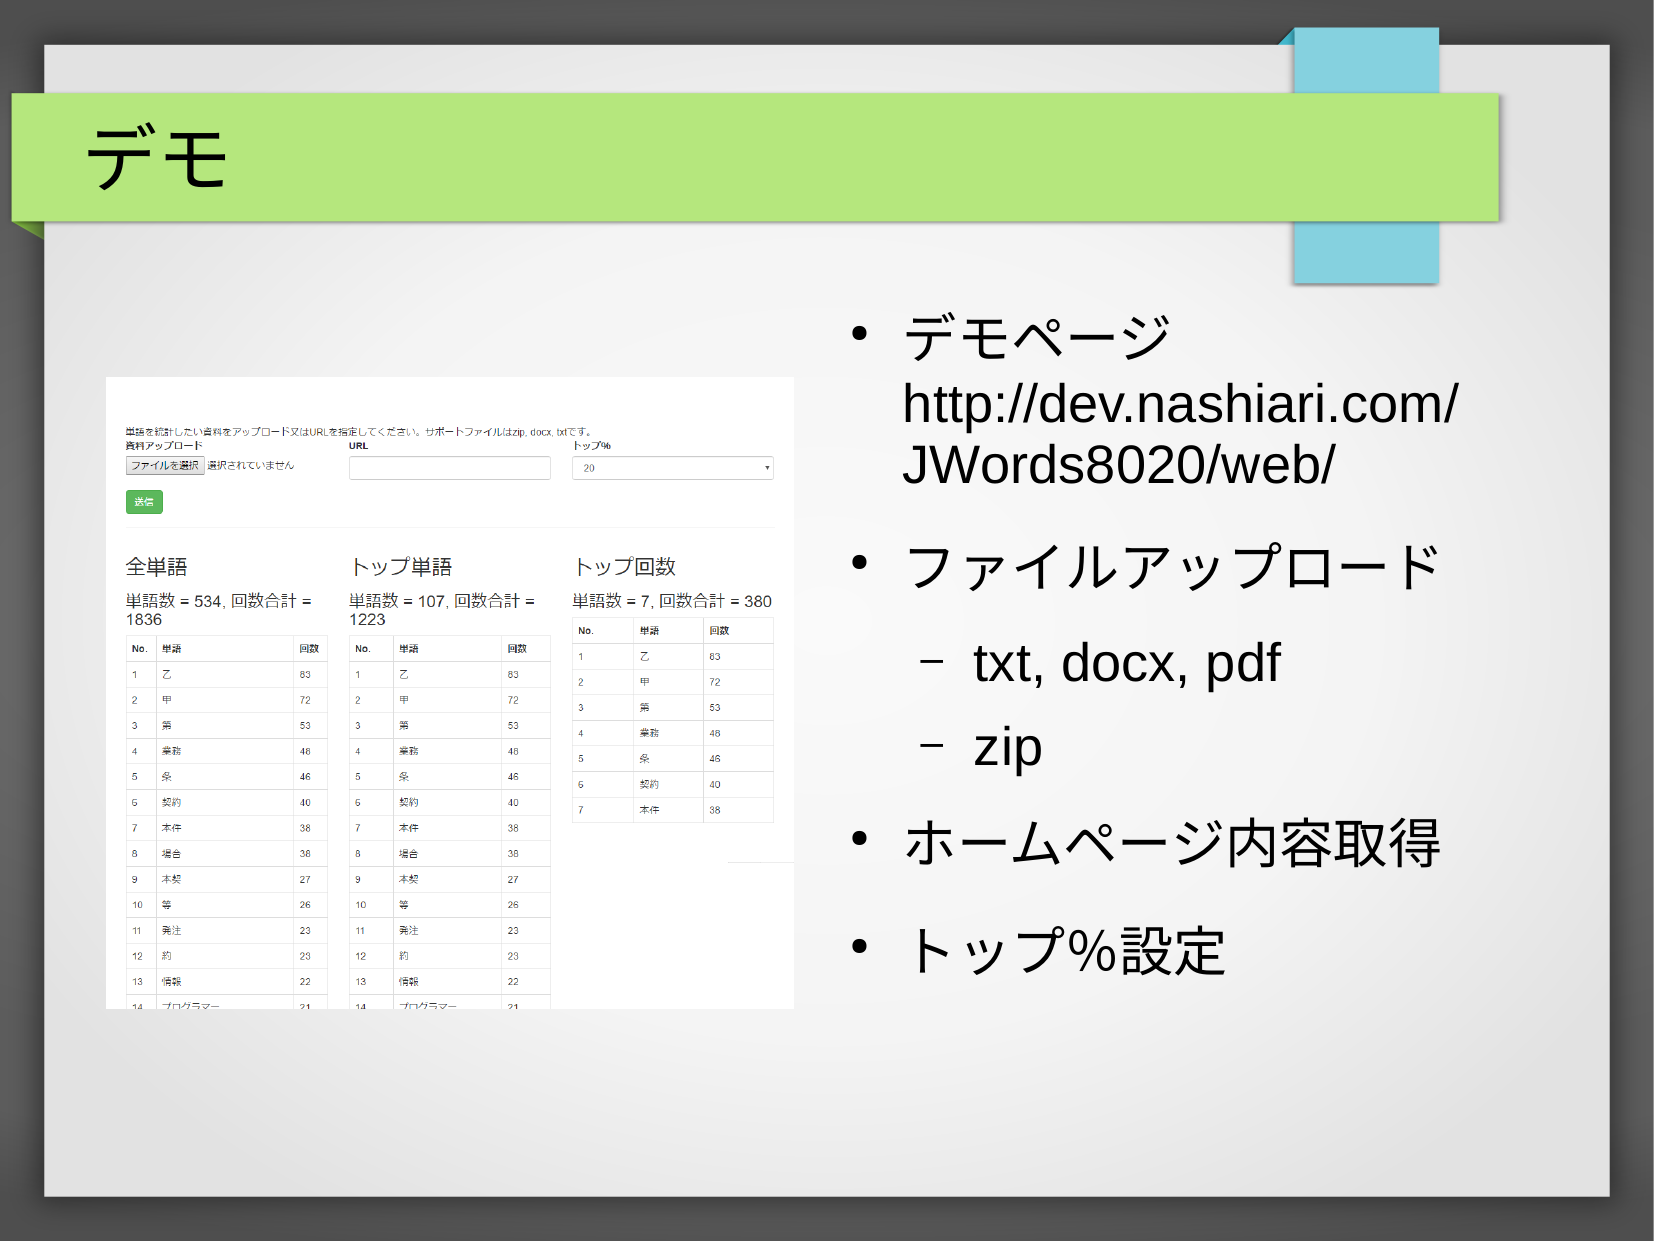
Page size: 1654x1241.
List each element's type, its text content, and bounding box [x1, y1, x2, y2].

list デモページ http://dev.nashiari.com/JWords8020/web/ ファイルアップロード txt, docx, pdf zip ホームページ内容取得 トップ％設定 [832, 295, 1571, 1015]
picture [0, 0, 1654, 1241]
title デモ [82, 94, 1264, 213]
